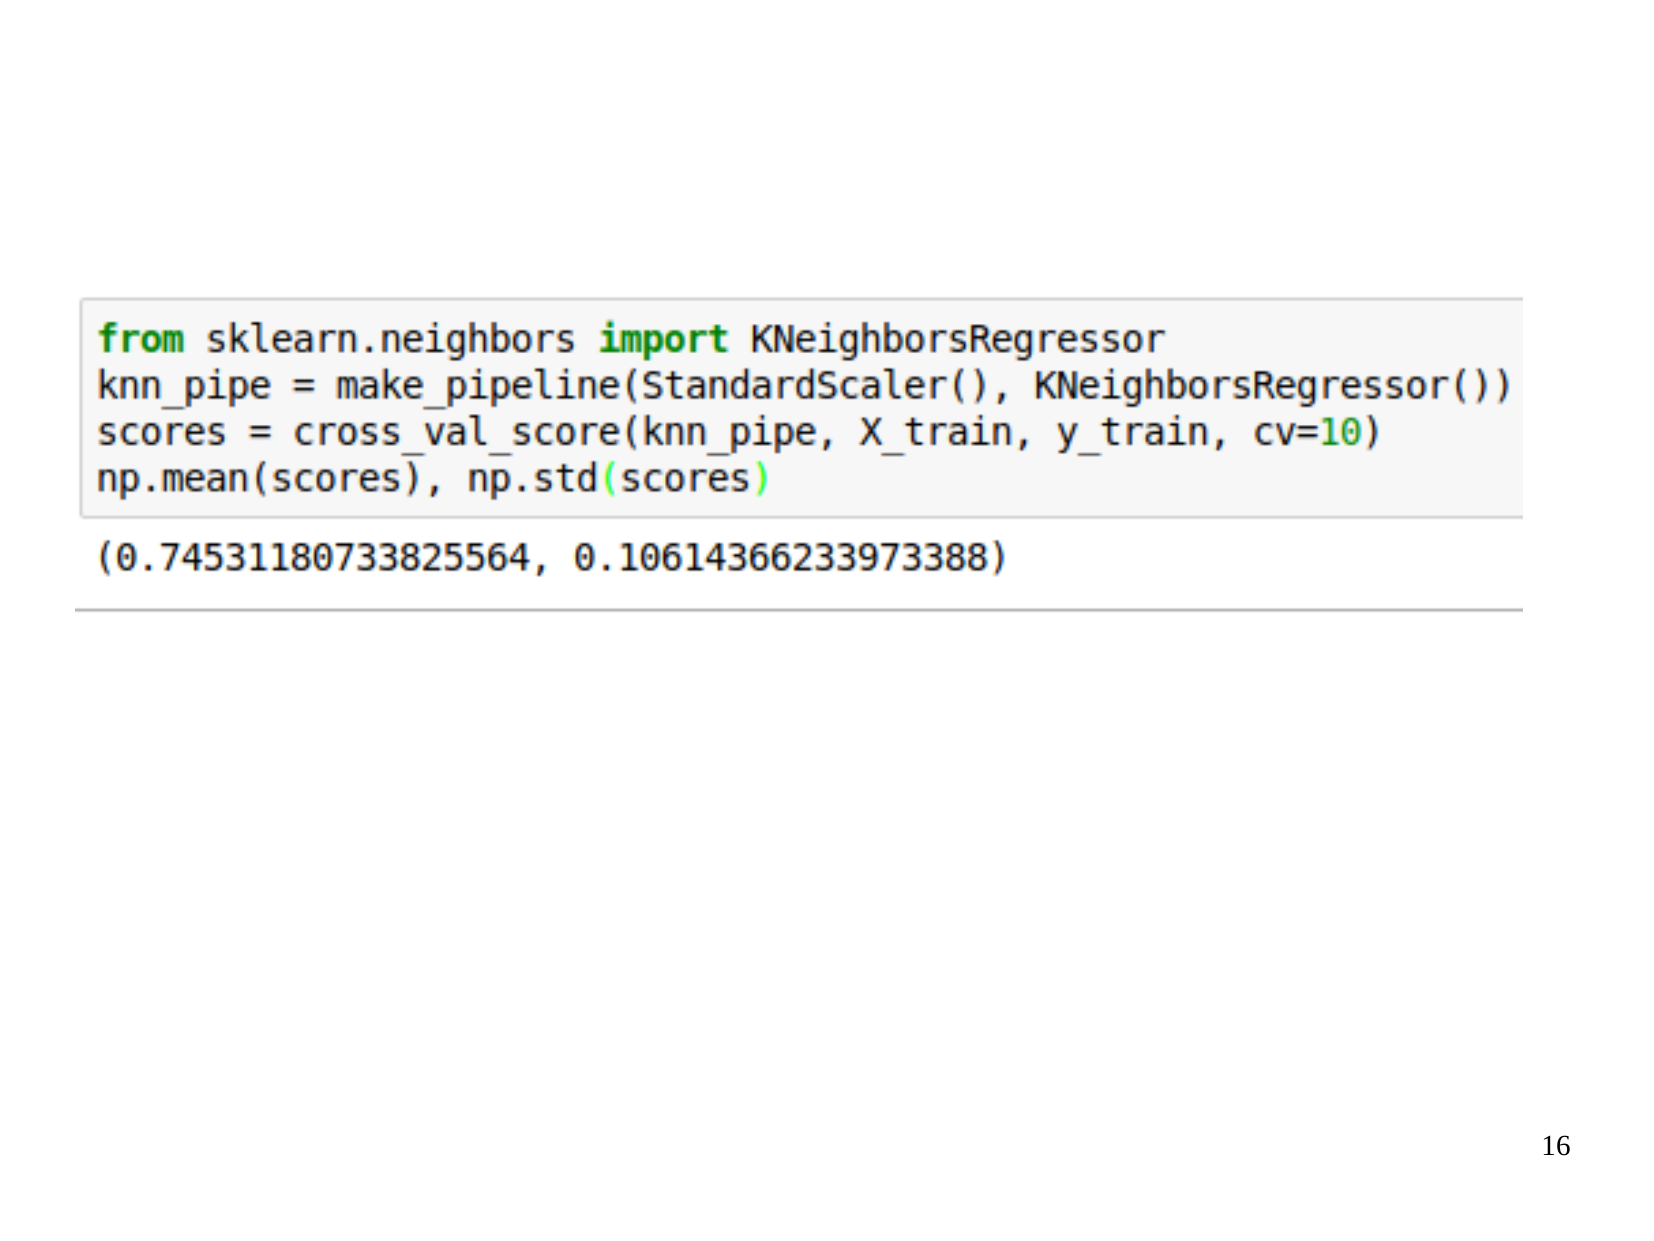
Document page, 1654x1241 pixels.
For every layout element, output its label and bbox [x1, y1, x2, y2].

picture [75, 293, 1523, 616]
